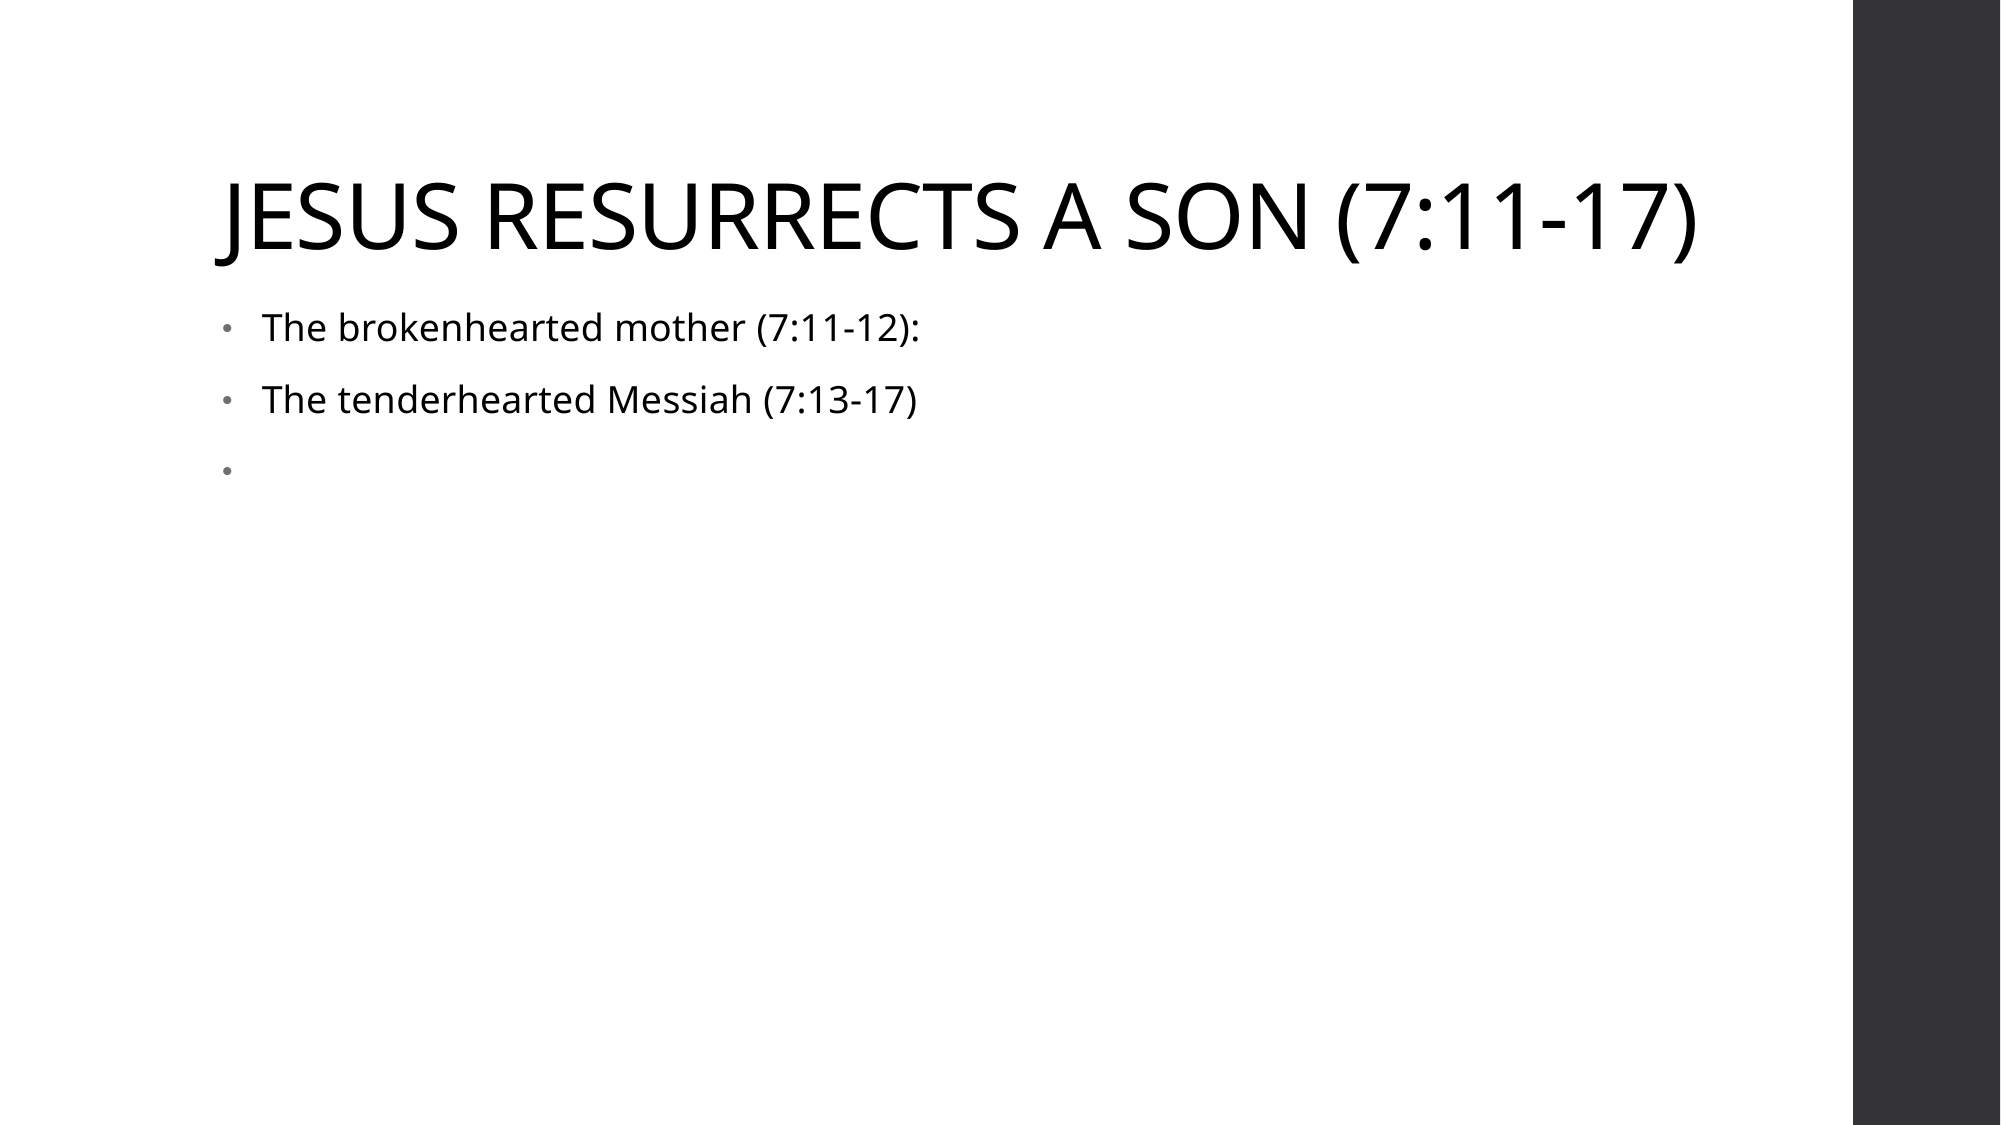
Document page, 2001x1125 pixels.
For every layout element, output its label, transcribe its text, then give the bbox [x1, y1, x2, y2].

list The brokenhearted mother (7:11-12): The tenderhearted Messiah (7:13-17) [206, 299, 1617, 1014]
title JESUS RESURRECTS A SON (7:11-17) [206, 60, 1797, 278]
